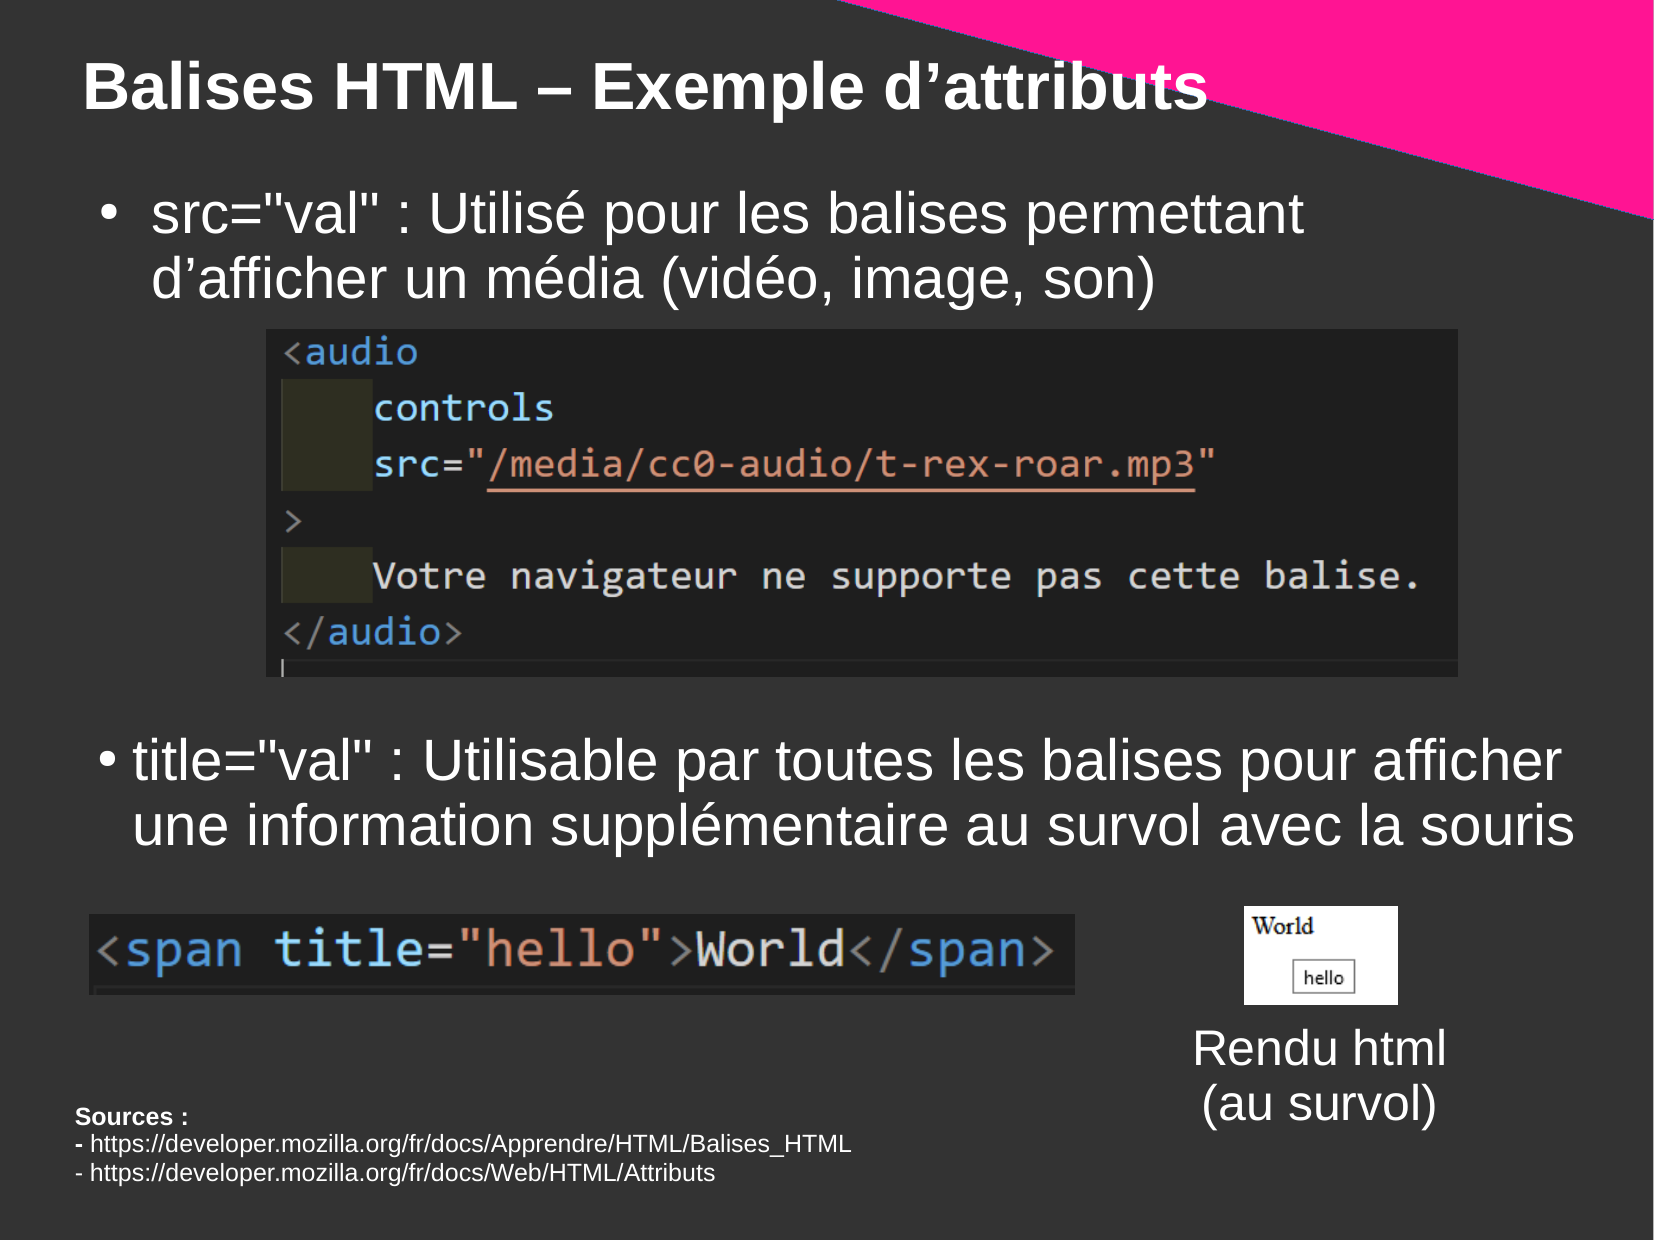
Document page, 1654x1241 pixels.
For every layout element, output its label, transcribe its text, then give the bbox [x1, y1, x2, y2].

title Rendu html (au survol) [1124, 1019, 1515, 1188]
title Balises HTML – Exemple d’attributs [82, 49, 1571, 162]
picture [89, 914, 1075, 995]
picture [266, 329, 1458, 677]
text_box title="val" : Utilisable par toutes les balises pour afficher une information supplémentaire au survol avec la souris [82, 720, 1635, 1000]
text_box [837, 0, 1654, 220]
text_box Sources : - https://developer.mozilla.org/fr/docs/Apprendre/HTML/Balises_HTML - https://developer.mozilla.org/fr/docs/Web/HTML/Attributs [59, 1094, 1546, 1241]
picture [1244, 906, 1398, 1005]
list src="val" : Utilisé pour les balises permettant d’afficher un média (vidéo, image, son) [80, 180, 1545, 315]
